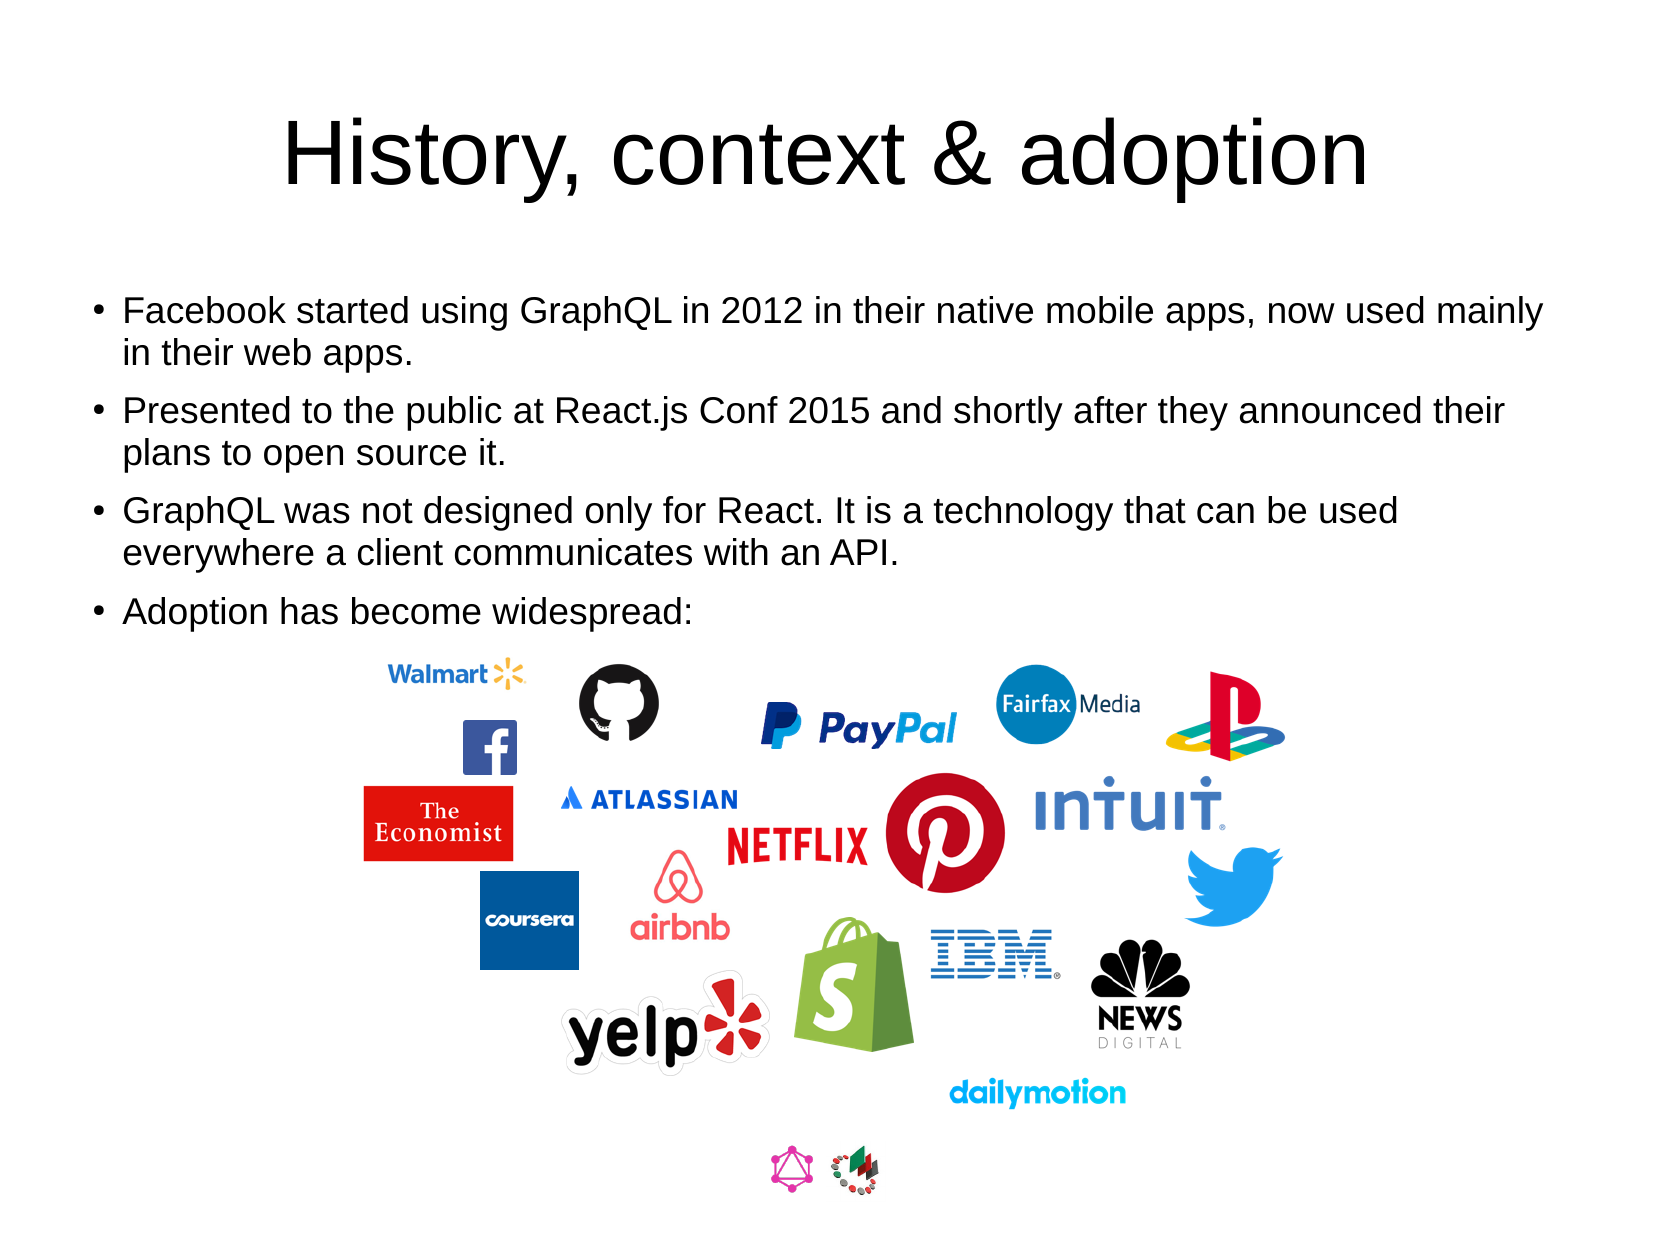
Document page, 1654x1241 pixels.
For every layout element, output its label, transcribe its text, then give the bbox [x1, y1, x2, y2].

title History, context & adoption [82, 49, 1571, 257]
picture [341, 640, 1306, 1127]
list Facebook started using GraphQL in 2012 in their native mobile apps, now used mainly in their web apps. Presented to the public at React.js Conf 2015 and shortly after they announced their plans to open source it. GraphQL was not designed only for React. It is a technology that can be used everywhere a client communicates with an API. Adoption has become widespread: [82, 290, 1571, 634]
picture [768, 1145, 816, 1193]
picture [826, 1141, 886, 1202]
